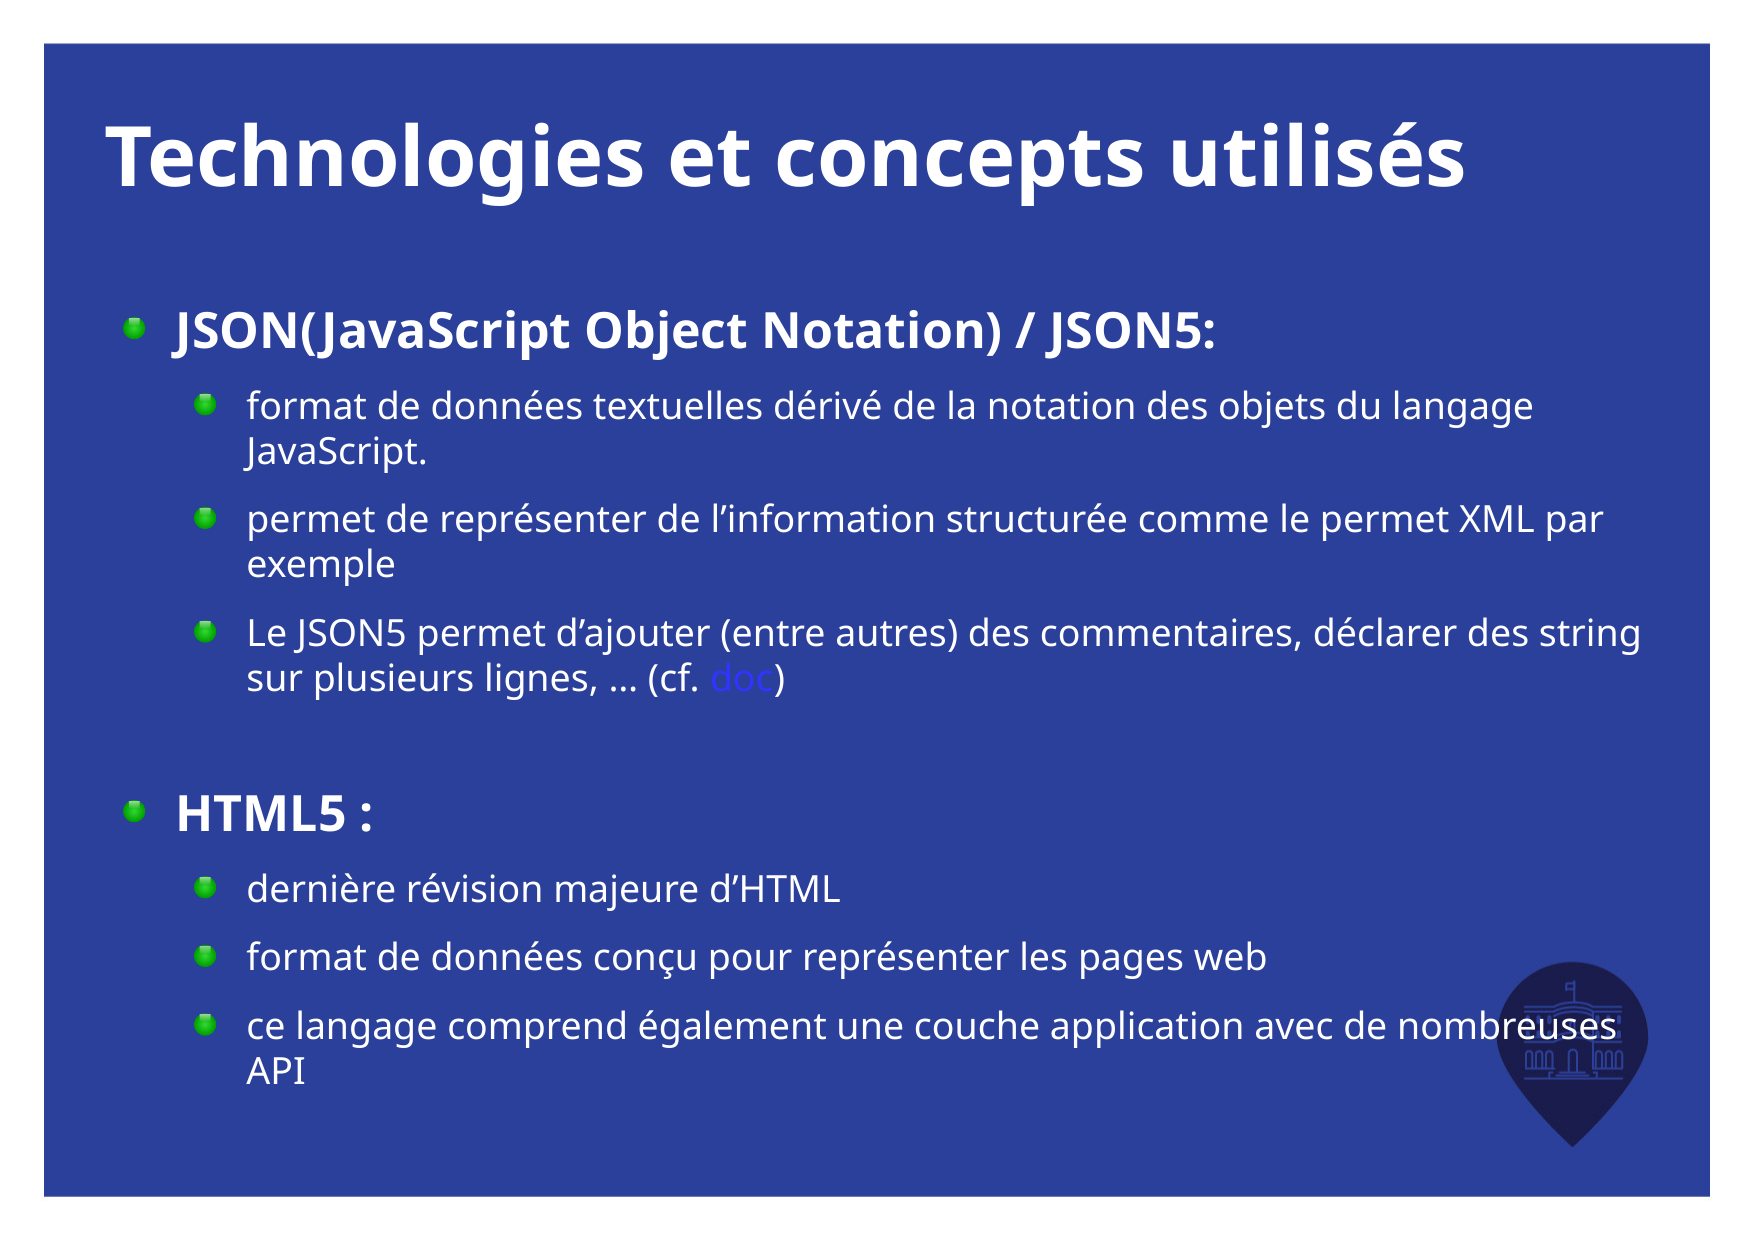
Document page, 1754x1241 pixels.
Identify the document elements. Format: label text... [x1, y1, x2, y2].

title Technologies et concepts utilisés [87, 49, 1666, 257]
list JSON(JavaScript Object Notation) / JSON5: format de données textuelles dérivé de la notation des objets du langage JavaScript. permet de représenter de l’information structurée comme le permet XML par exemple Le JSON5 permet d’ajouter (entre autres) des commentaires, déclarer des string sur plusieurs lignes, … (cf. doc) HTML5 : dernière révision majeure d’HTML format de données conçu pour représenter les pages web ce langage comprend également une couche application avec de nombreuses API [87, 289, 1666, 1156]
picture [0, 0, 1754, 1241]
